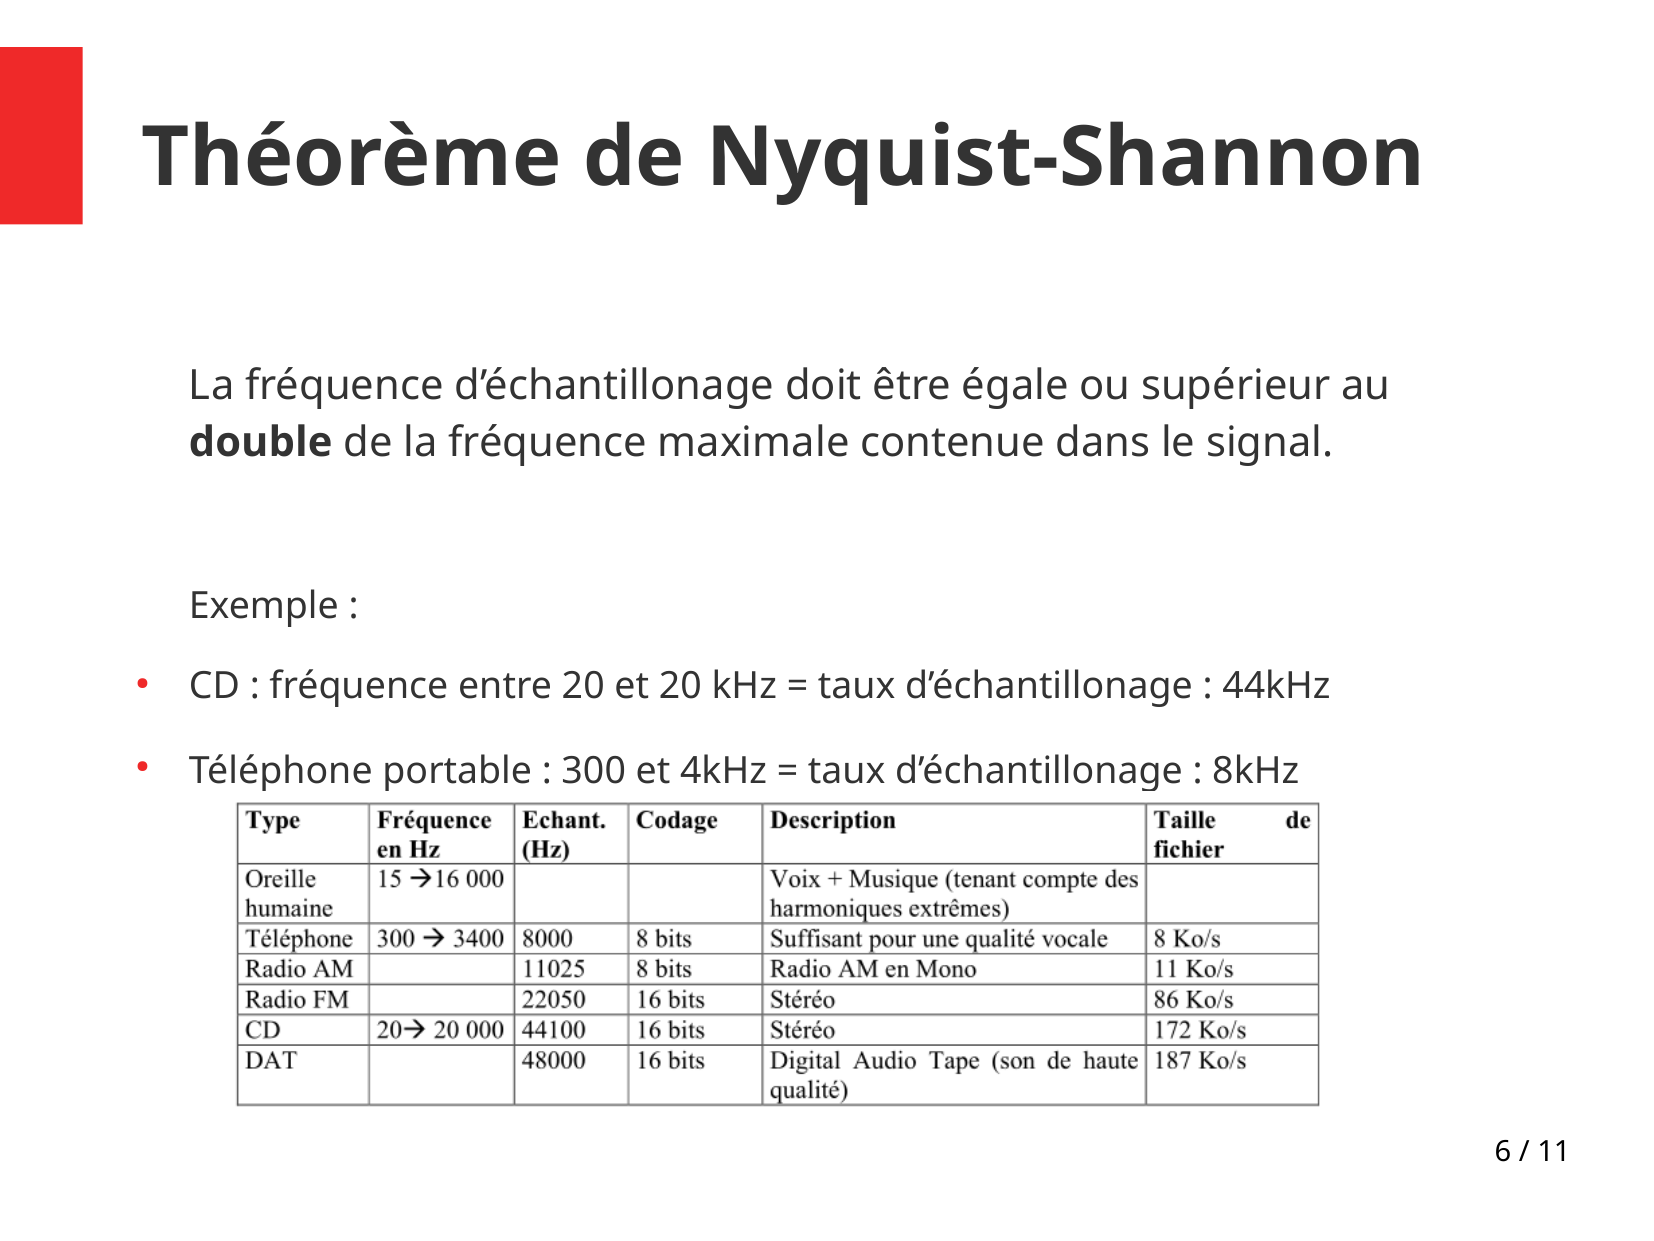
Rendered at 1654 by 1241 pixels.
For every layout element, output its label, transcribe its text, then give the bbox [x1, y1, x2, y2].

list La fréquence d’échantillonage doit être égale ou supérieur au double de la fréquence maximale contenue dans le signal. Exemple : CD : fréquence entre 20 et 20 kHz = taux d’échantillonage : 44kHz Téléphone portable : 300 et 4kHz = taux d’échantillonage : 8kHz [118, 354, 1536, 1074]
title Théorème de Nyquist-Shannon [141, 45, 1642, 260]
picture [227, 791, 1335, 1111]
